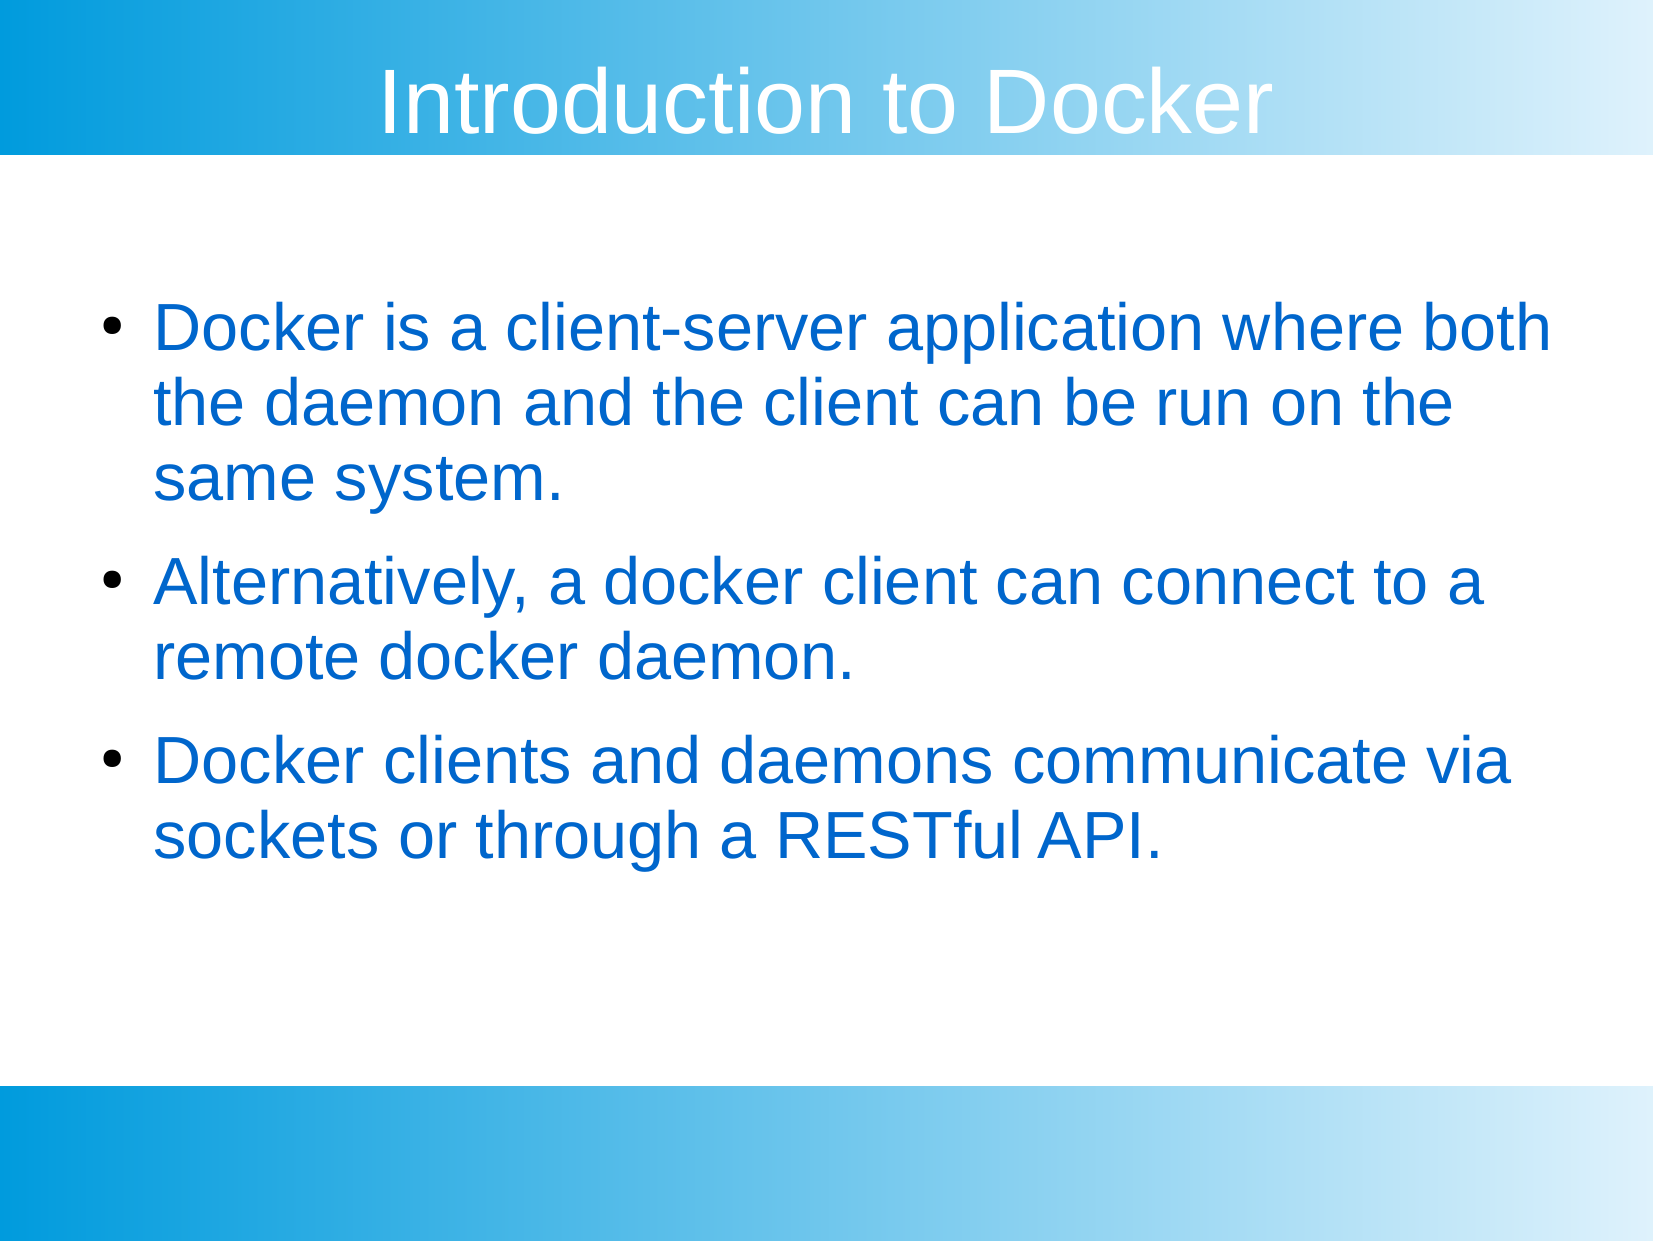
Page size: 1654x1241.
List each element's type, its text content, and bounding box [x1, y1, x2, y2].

title Introduction to Docker [82, 49, 1571, 155]
list Docker is a client-server application where both the daemon and the client can be run on the same system. Alternatively, a docker client can connect to a remote docker daemon. Docker clients and daemons communicate via sockets or through a RESTful API. [82, 290, 1571, 1010]
